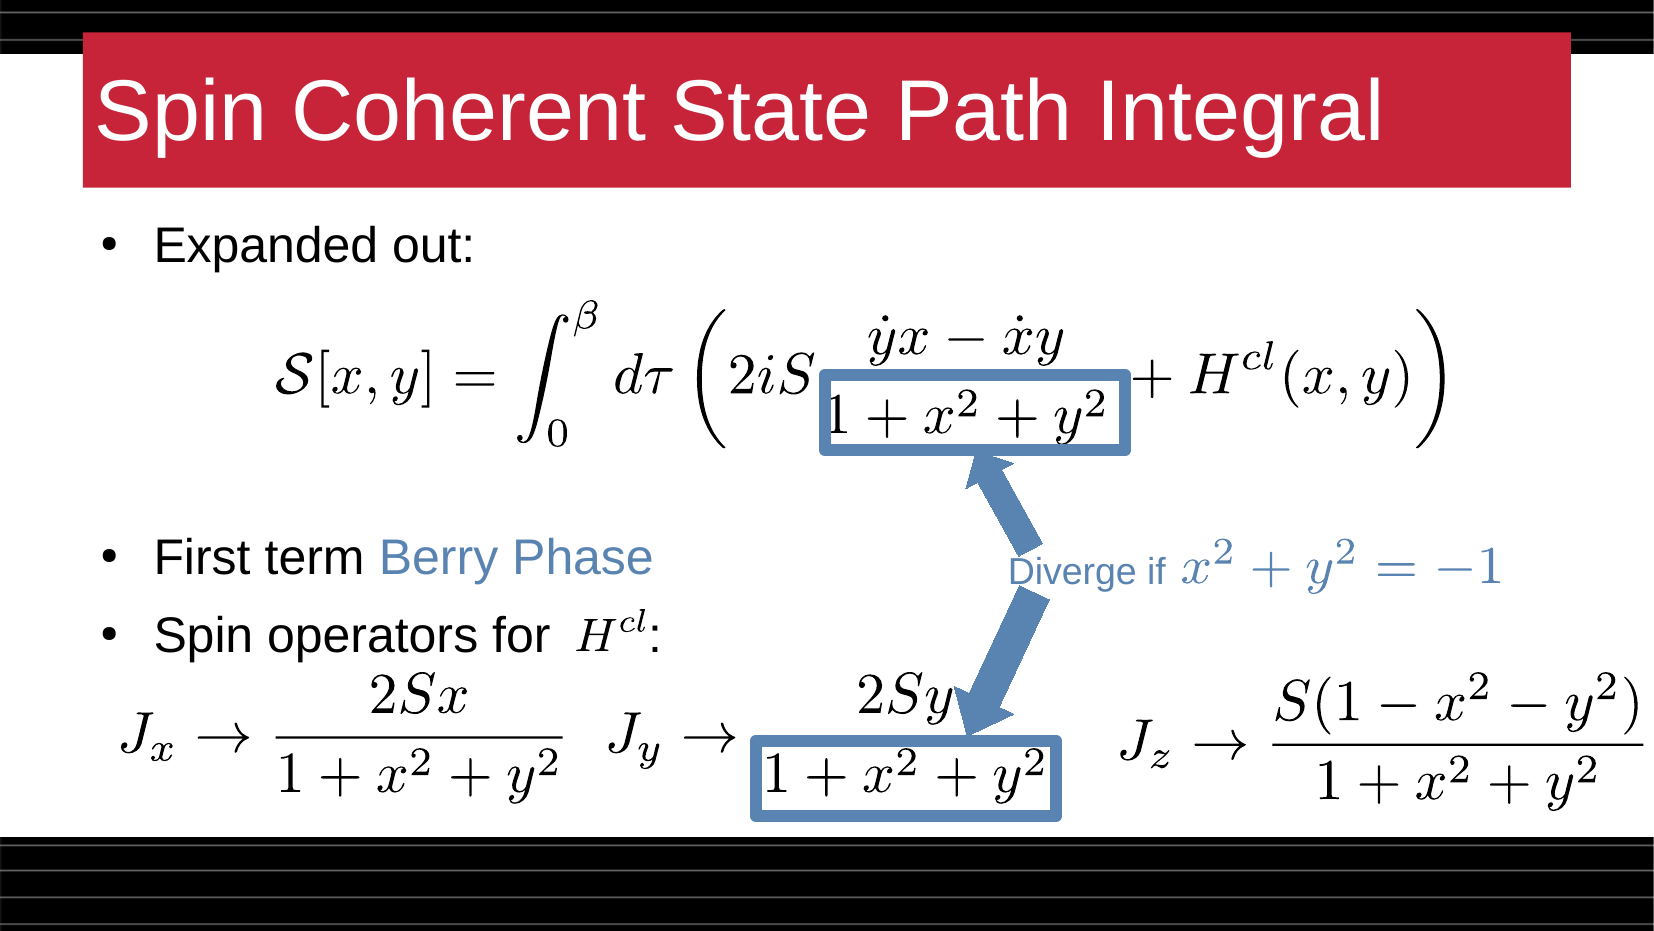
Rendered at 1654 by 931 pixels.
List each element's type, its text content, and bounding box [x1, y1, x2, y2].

text_box [1119, 672, 1644, 812]
picture [0, 837, 1654, 931]
list Expanded out: First term Berry Phase Spin operators for : [82, 217, 1571, 751]
text_box Diverge if [993, 543, 1406, 601]
title Spin Coherent State Path Integral [82, 32, 1571, 188]
text_box [119, 671, 563, 804]
picture [0, 0, 1654, 54]
text_box [576, 608, 646, 651]
text_box [1181, 538, 1501, 595]
text_box [607, 585, 1057, 817]
text_box [276, 300, 1445, 557]
